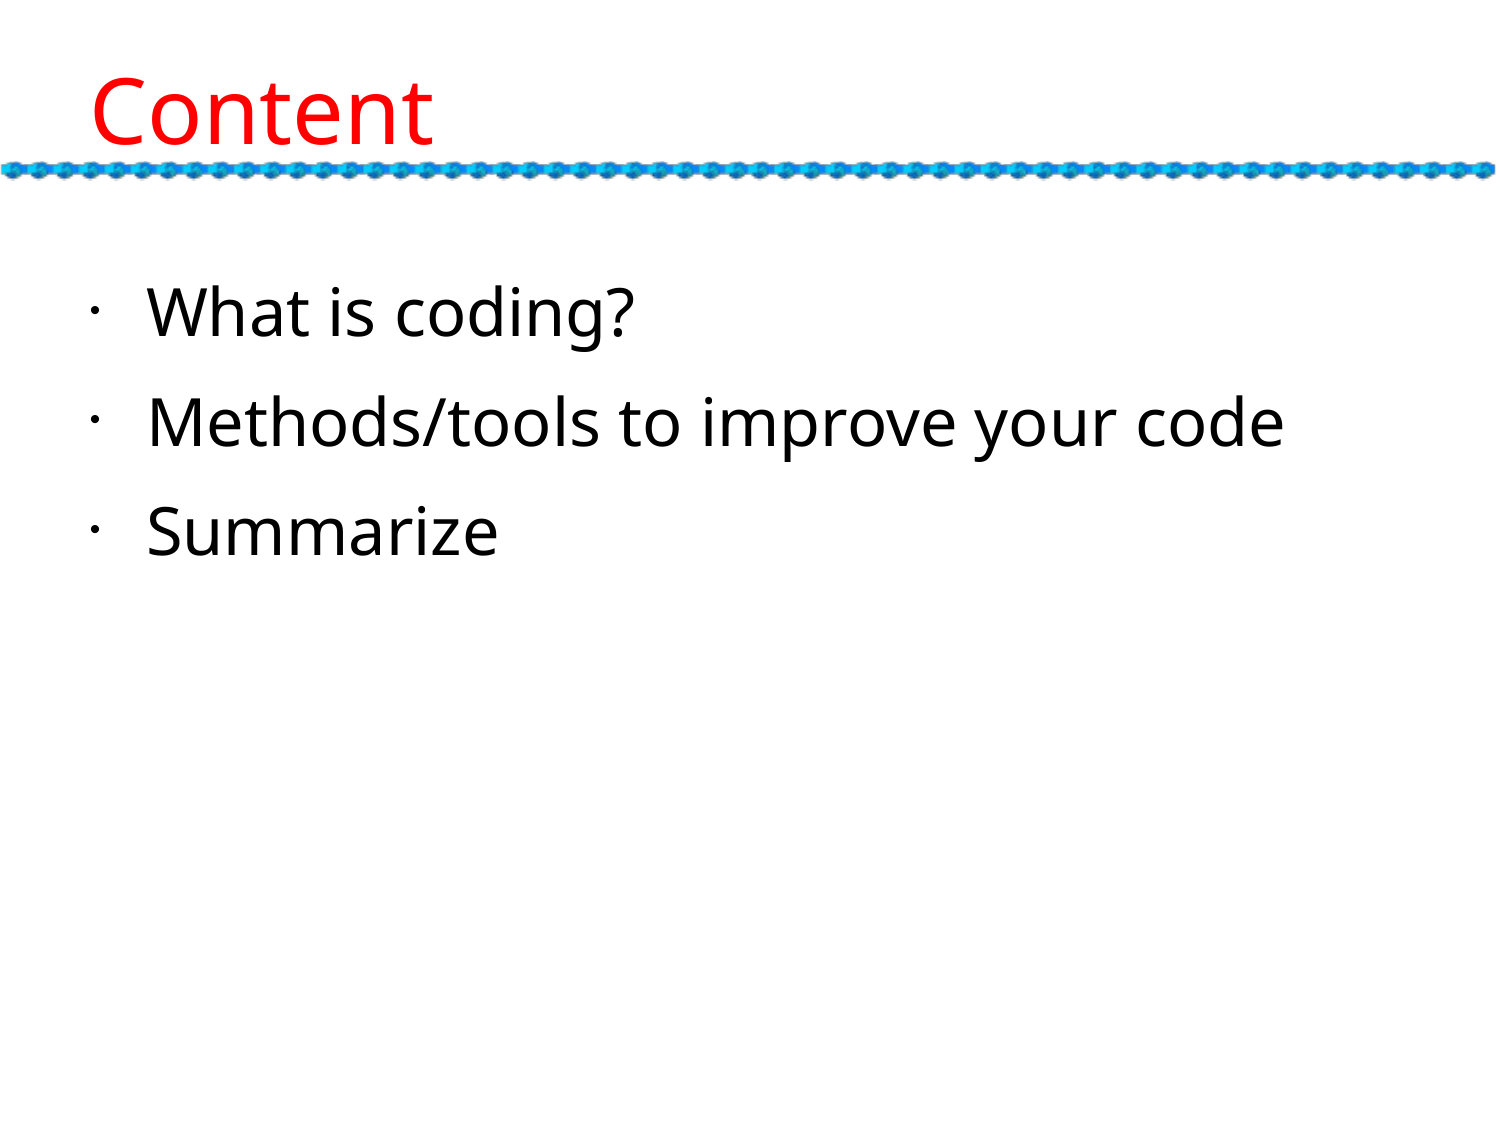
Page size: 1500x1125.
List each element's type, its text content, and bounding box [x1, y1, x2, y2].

picture [1425, 161, 1499, 181]
picture [0, 161, 75, 181]
list What is coding? Methods/tools to improve your code Summarize [75, 262, 1425, 1005]
title Content [75, 45, 1425, 233]
